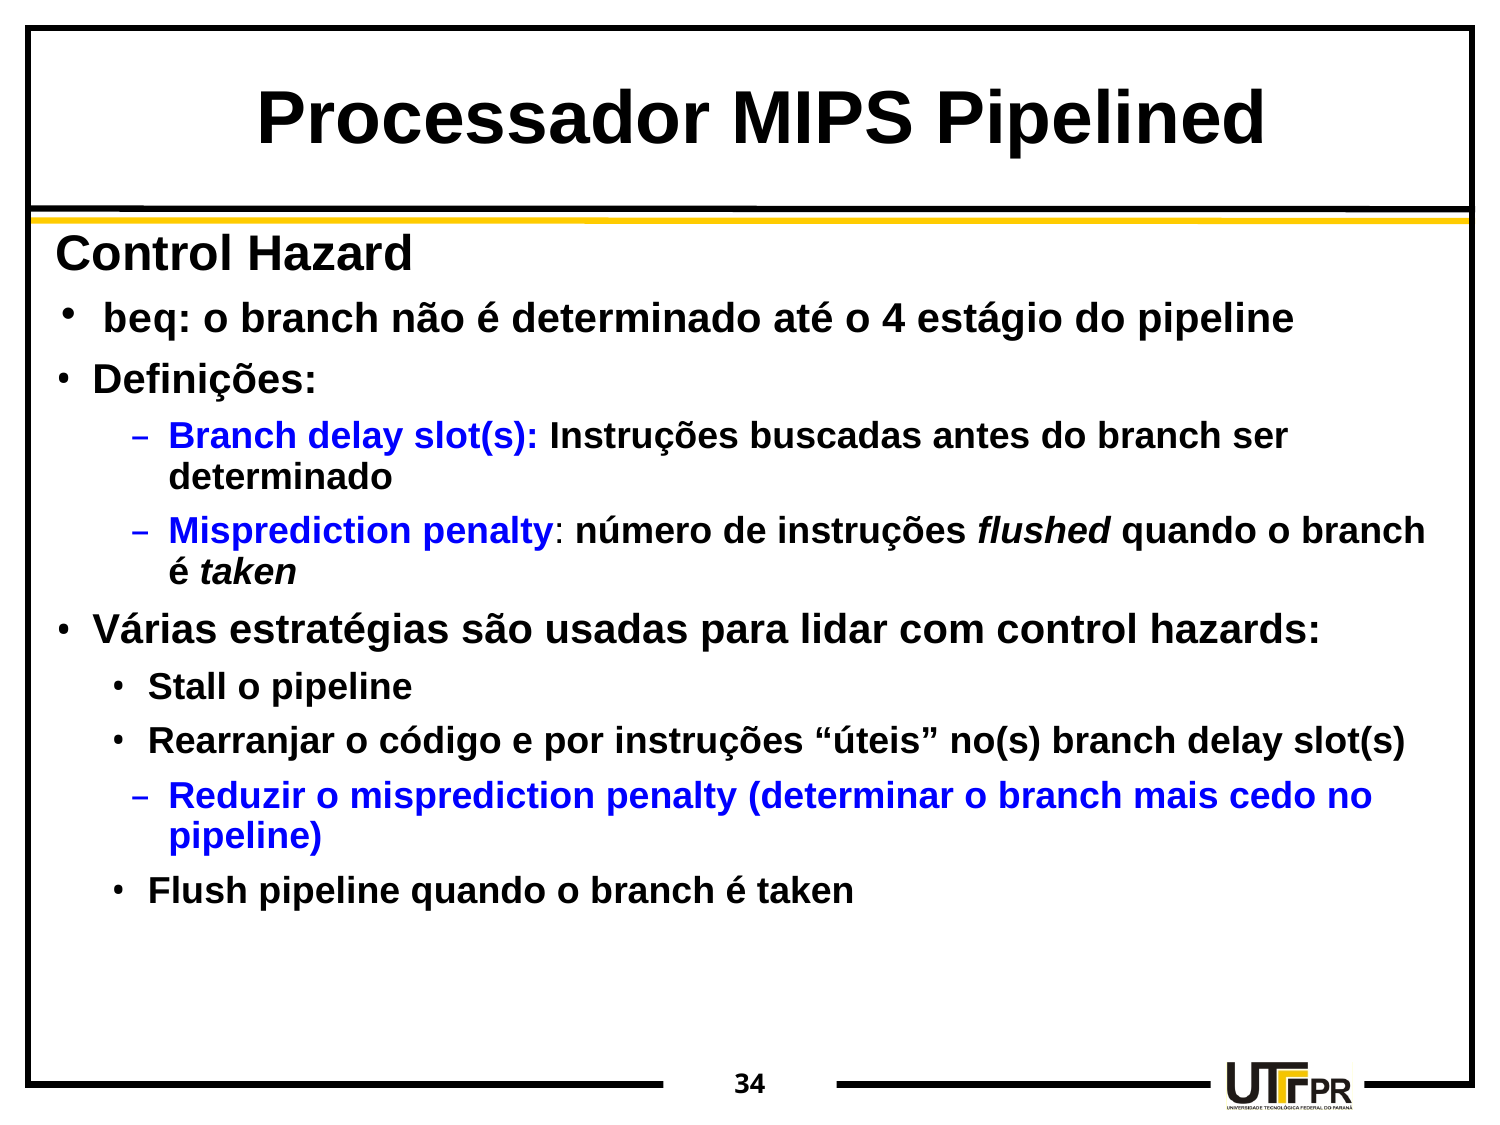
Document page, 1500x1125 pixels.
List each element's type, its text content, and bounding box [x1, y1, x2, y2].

title Processador MIPS Pipelined [38, 36, 1459, 199]
list Control Hazard beq: o branch não é determinado até o 4 estágio do pipeline Definições: Branch delay slot(s): Instruções buscadas antes do branch ser determinado Misprediction penalty: número de instruções flushed quando o branch é taken Várias estratégias são usadas para lidar com control hazards: Stall o pipeline Rearranjar o código e por instruções “úteis” no(s) branch delay slot(s) Reduzir o misprediction penalty (determinar o branch mais cedo no pipeline) Flush pipeline quando o branch é taken [41, 219, 1447, 1125]
